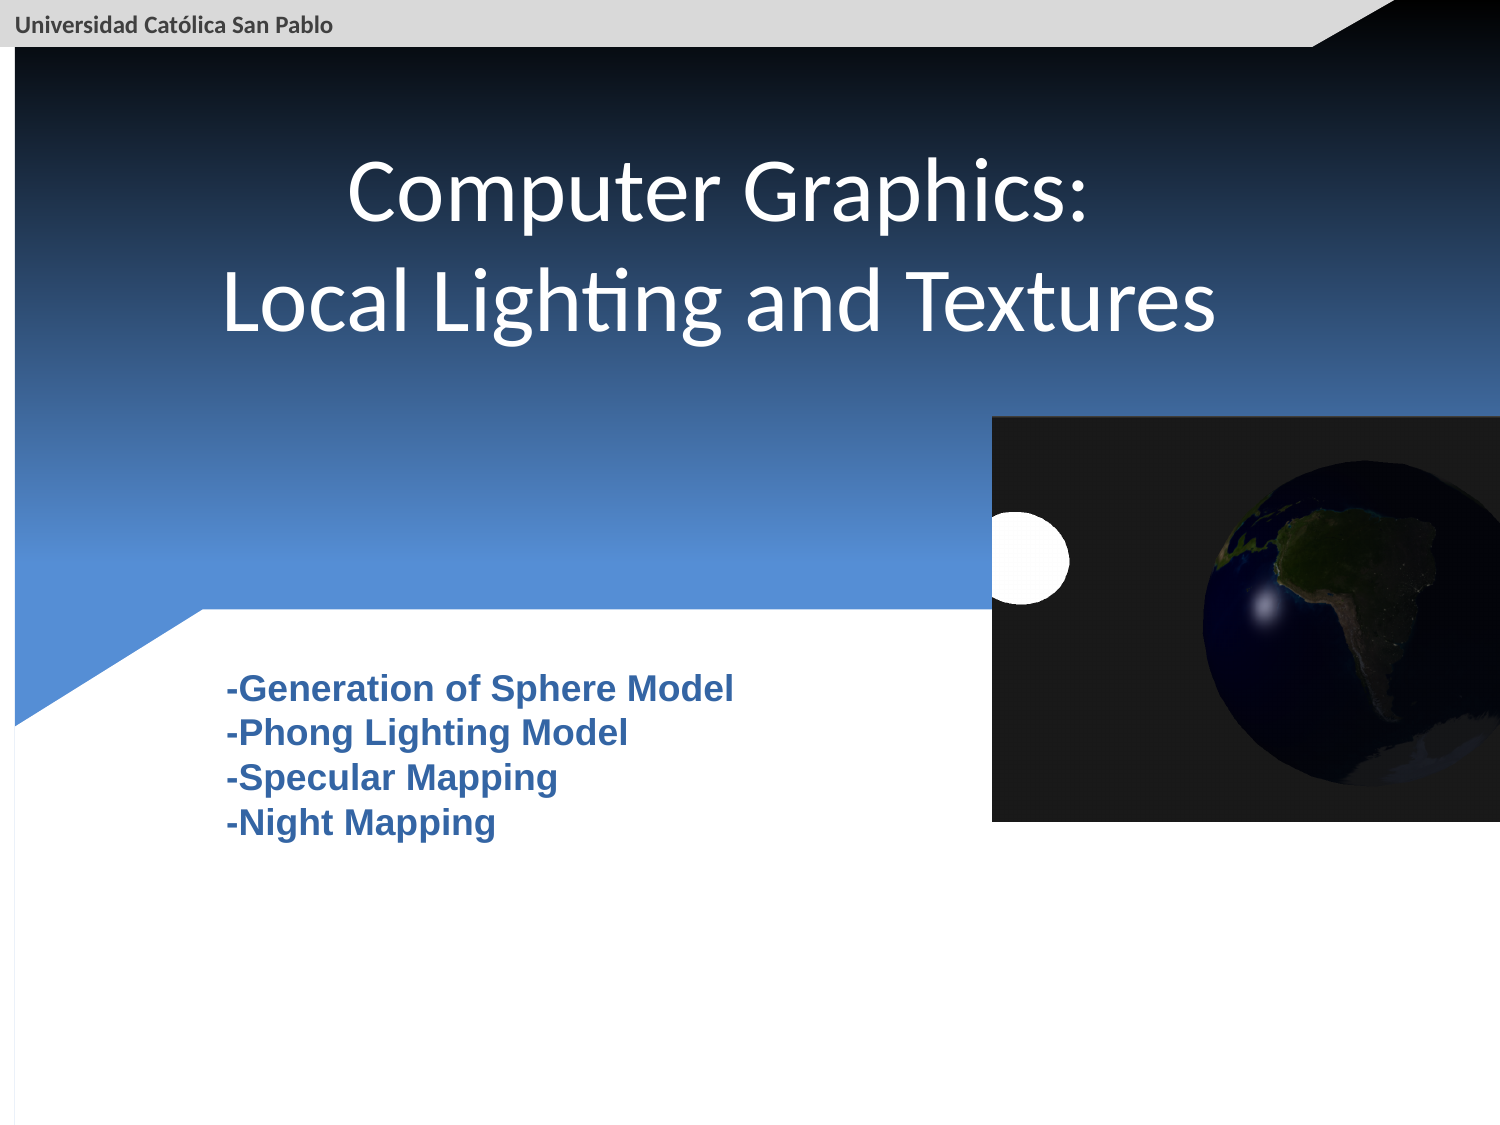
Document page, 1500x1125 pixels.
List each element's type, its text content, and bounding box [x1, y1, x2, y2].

text_box [14, 0, 1500, 1125]
title Computer Graphics: Local Lighting and Textures [165, 152, 1276, 329]
text_box Universidad Católica San Pablo [0, 0, 1395, 47]
subtitle -Generation of Sphere Model -Phong Lighting Model -Specular Mapping -Night Mapping [210, 656, 856, 944]
picture [992, 416, 1500, 822]
